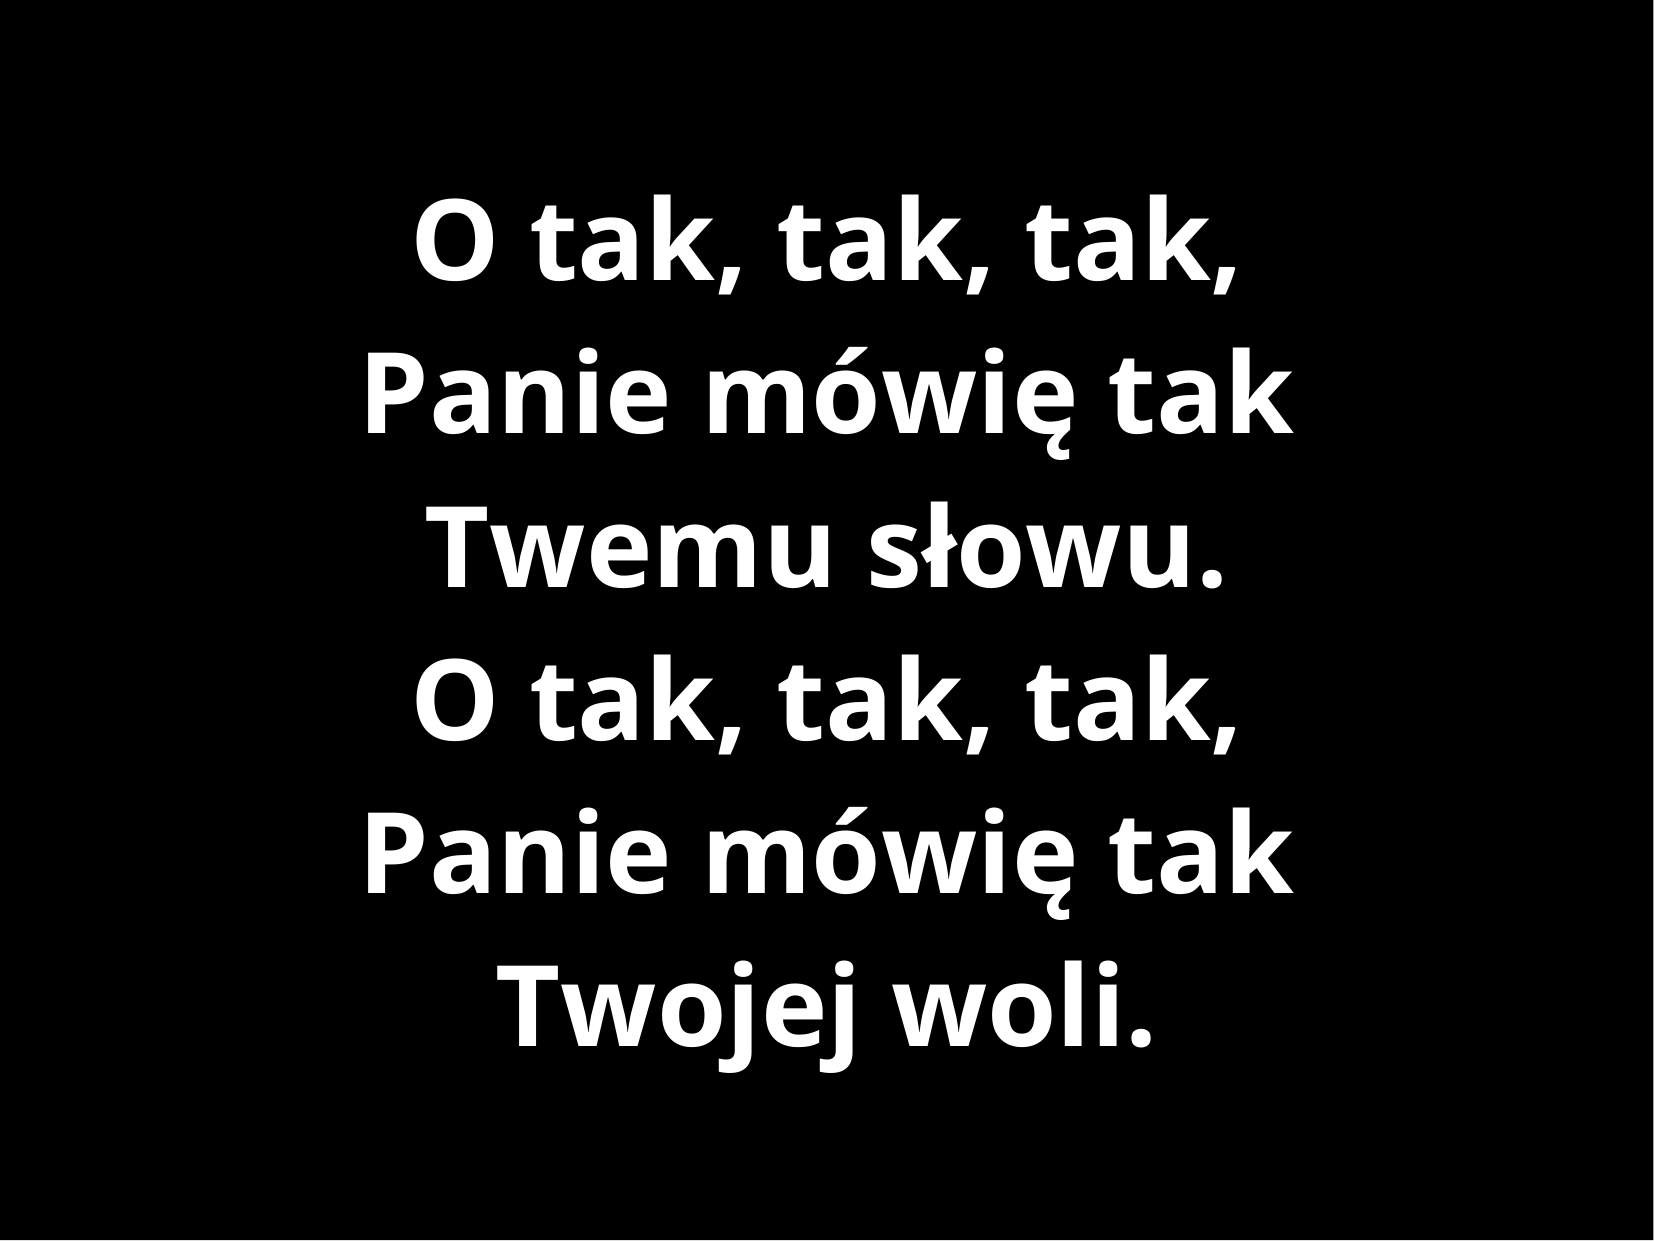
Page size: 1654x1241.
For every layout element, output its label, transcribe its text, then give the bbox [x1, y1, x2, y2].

title O tak, tak, tak, Panie mówię tak Twemu słowu. O tak, tak, tak, Panie mówię tak Twojej woli. [0, 0, 1654, 1241]
